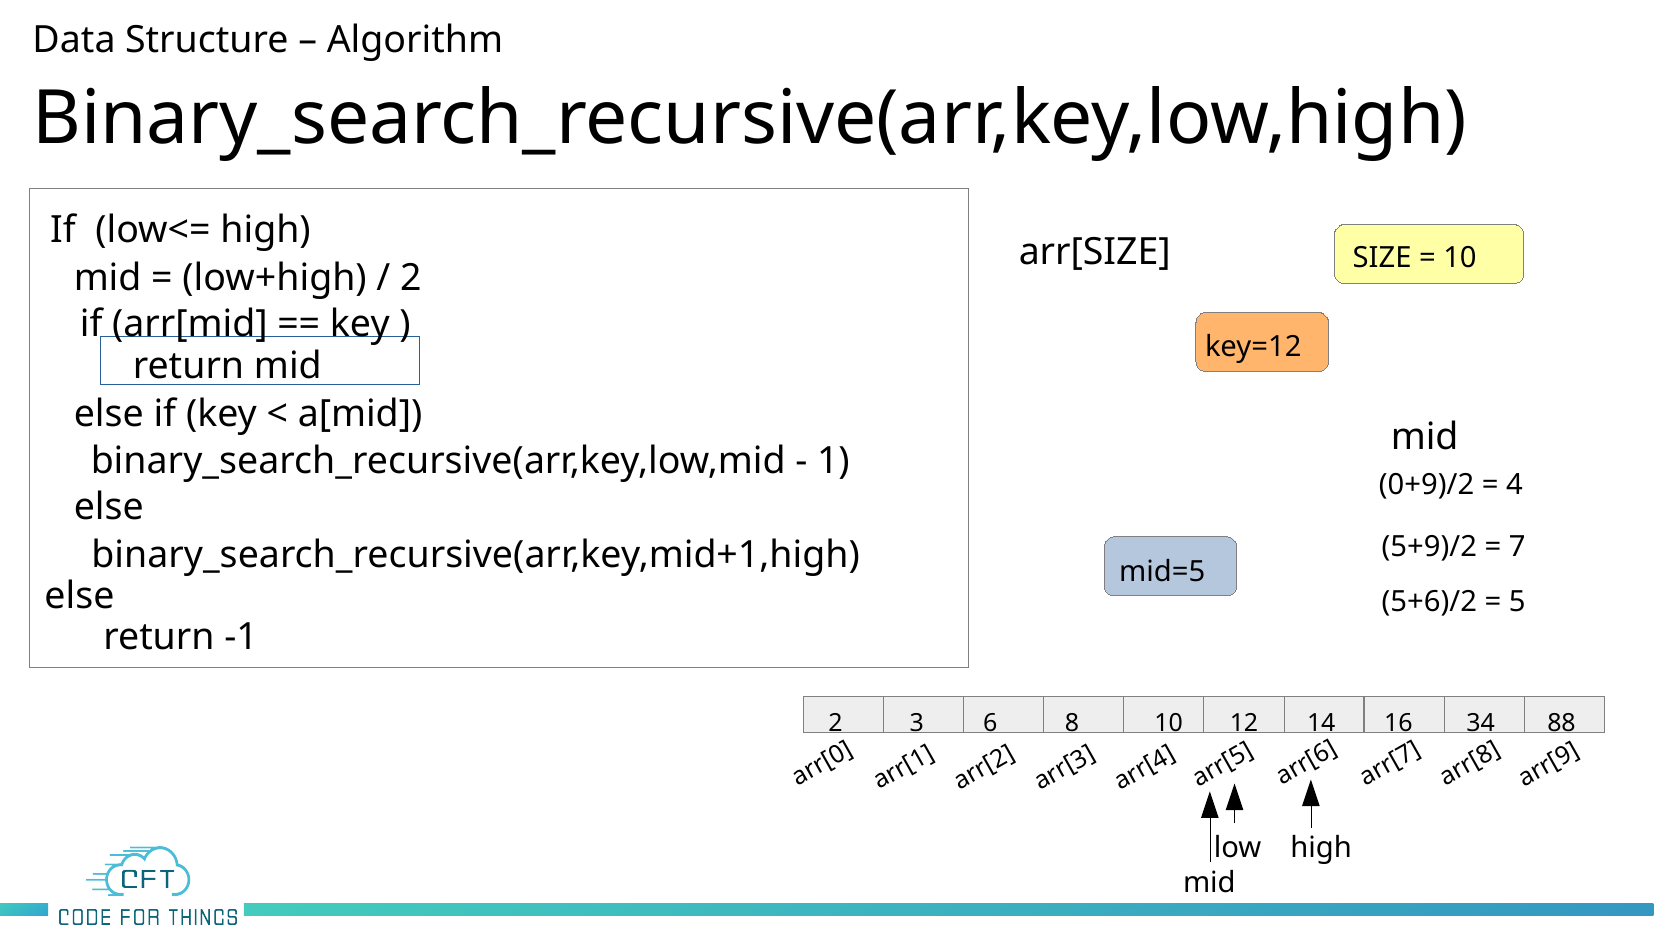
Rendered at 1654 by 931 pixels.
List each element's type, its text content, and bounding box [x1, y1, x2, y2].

text_box 12 [1215, 697, 1277, 742]
text_box [29, 579, 969, 668]
text_box arr[6] [1255, 733, 1385, 811]
text_box [1334, 224, 1524, 284]
text_box arr[4] [1098, 740, 1203, 811]
text_box 3 [894, 697, 948, 742]
text_box binary_search_recursive(arr,key,low,mid - 1) [76, 425, 945, 485]
text_box else [59, 472, 178, 531]
picture [59, 846, 237, 925]
text_box low [1211, 819, 1275, 869]
text_box 2 [813, 696, 867, 741]
text_box [1105, 536, 1237, 543]
text_box high [1275, 819, 1374, 869]
text_box 10 [1139, 697, 1204, 742]
text_box SIZE = 10 [1338, 228, 1518, 278]
text_box key=12 [1190, 318, 1335, 402]
text_box [803, 696, 813, 733]
text_box if (arr[mid] == key ) [64, 289, 491, 348]
text_box else [29, 561, 148, 620]
text_box 88 [1532, 697, 1595, 749]
text_box mid = (low+high) / 2 [59, 242, 497, 302]
text_box arr[7] [1341, 746, 1451, 811]
text_box arr[3] [1010, 739, 1127, 816]
text_box 16 [1369, 697, 1443, 749]
text_box 8 [1049, 697, 1112, 742]
title Data Structure – Algorithm Binary_search_recursive(arr,key,low,high) [32, 0, 1654, 199]
text_box If (low<= high) [35, 194, 367, 254]
text_box arr[SIZE] [1003, 217, 1217, 284]
text_box mid=5 [1104, 543, 1249, 593]
text_box return mid [118, 330, 367, 390]
text_box mid [1168, 854, 1259, 931]
text_box 34 [1451, 697, 1514, 749]
text_box [1196, 312, 1328, 318]
text_box (0+9)/2 = 4 [1364, 455, 1569, 505]
text_box binary_search_recursive(arr,key,mid+1,high) [76, 519, 975, 579]
text_box [29, 188, 969, 561]
text_box (5+6)/2 = 5 [1366, 572, 1571, 622]
text_box arr[1] [849, 733, 958, 811]
text_box arr[9] [1494, 704, 1625, 808]
text_box 14 [1292, 697, 1354, 749]
text_box [867, 696, 1605, 733]
text_box arr[8] [1422, 733, 1526, 808]
text_box 6 [968, 697, 1031, 742]
text_box mid [1376, 402, 1477, 455]
text_box arr[0] [767, 733, 880, 807]
text_box arr[5] [1175, 733, 1291, 805]
text_box return -1 [88, 602, 290, 661]
text_box low [1199, 819, 1210, 854]
text_box else if (key < a[mid]) [59, 378, 556, 438]
text_box arr[2] [929, 737, 1039, 812]
text_box (5+9)/2 = 7 [1366, 517, 1571, 567]
